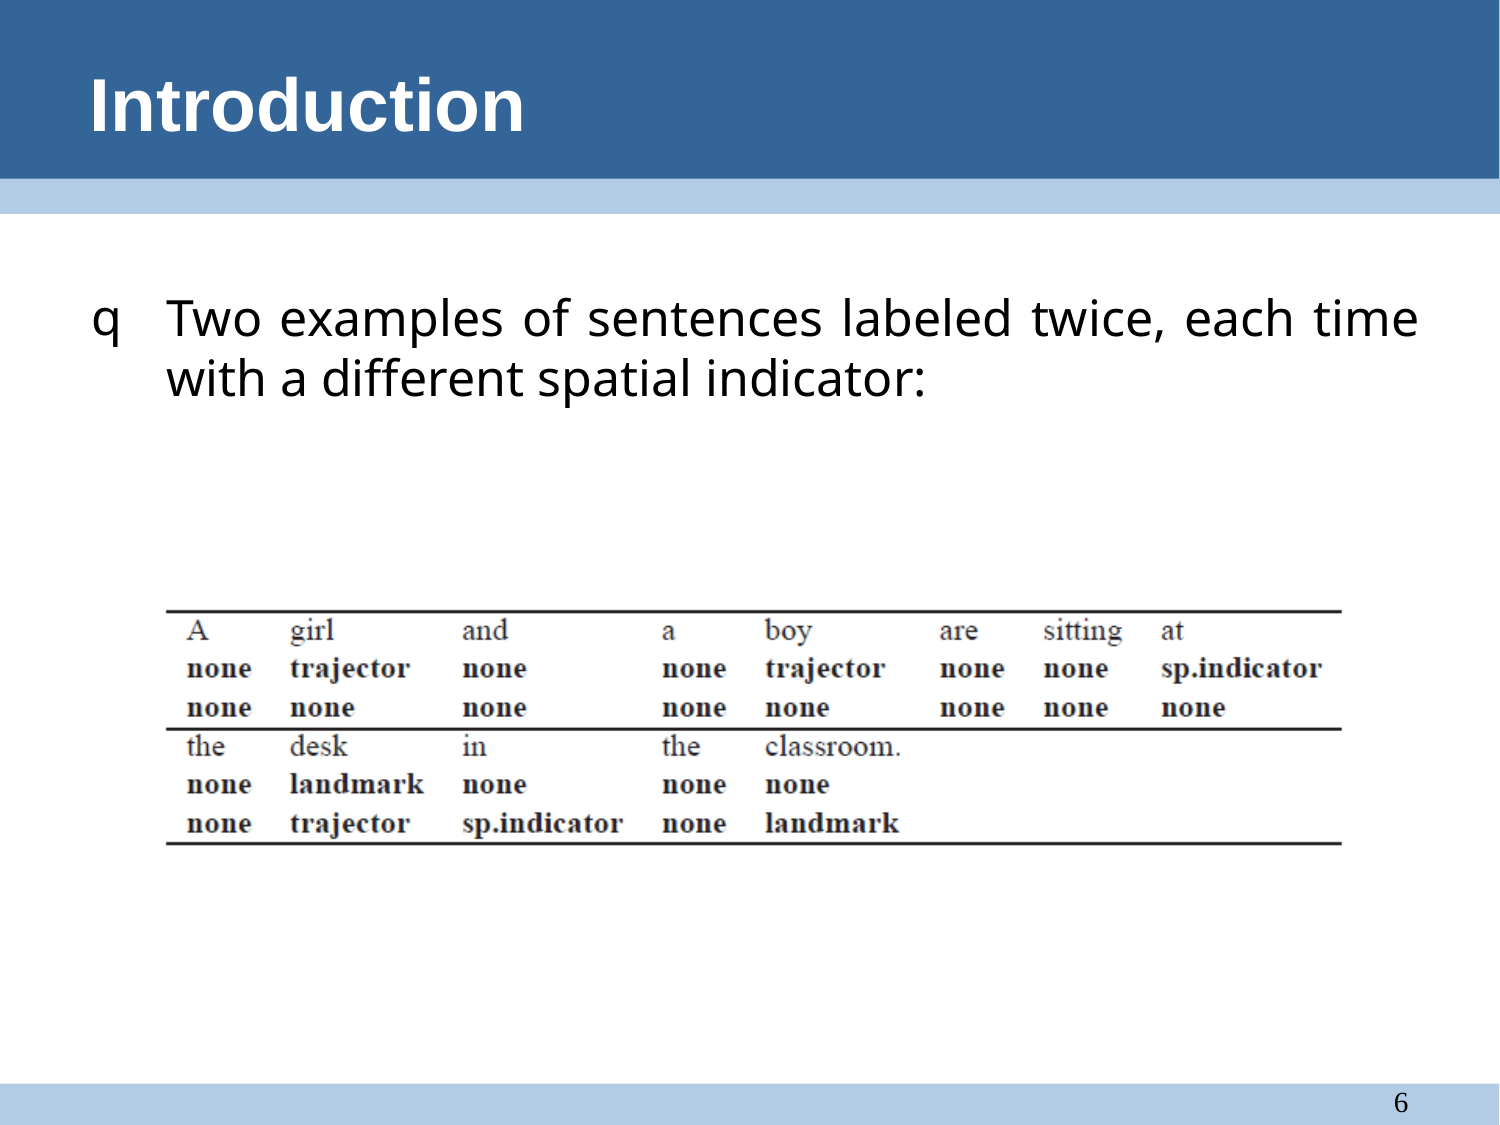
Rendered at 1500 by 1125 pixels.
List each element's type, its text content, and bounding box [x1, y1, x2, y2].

text_box Introduction [74, 42, 1436, 161]
picture [157, 590, 1353, 858]
list Two examples of sentences labeled twice, each time with a different spatial indicator: [75, 278, 1436, 1035]
slide_number <número> [1074, 1076, 1424, 1125]
